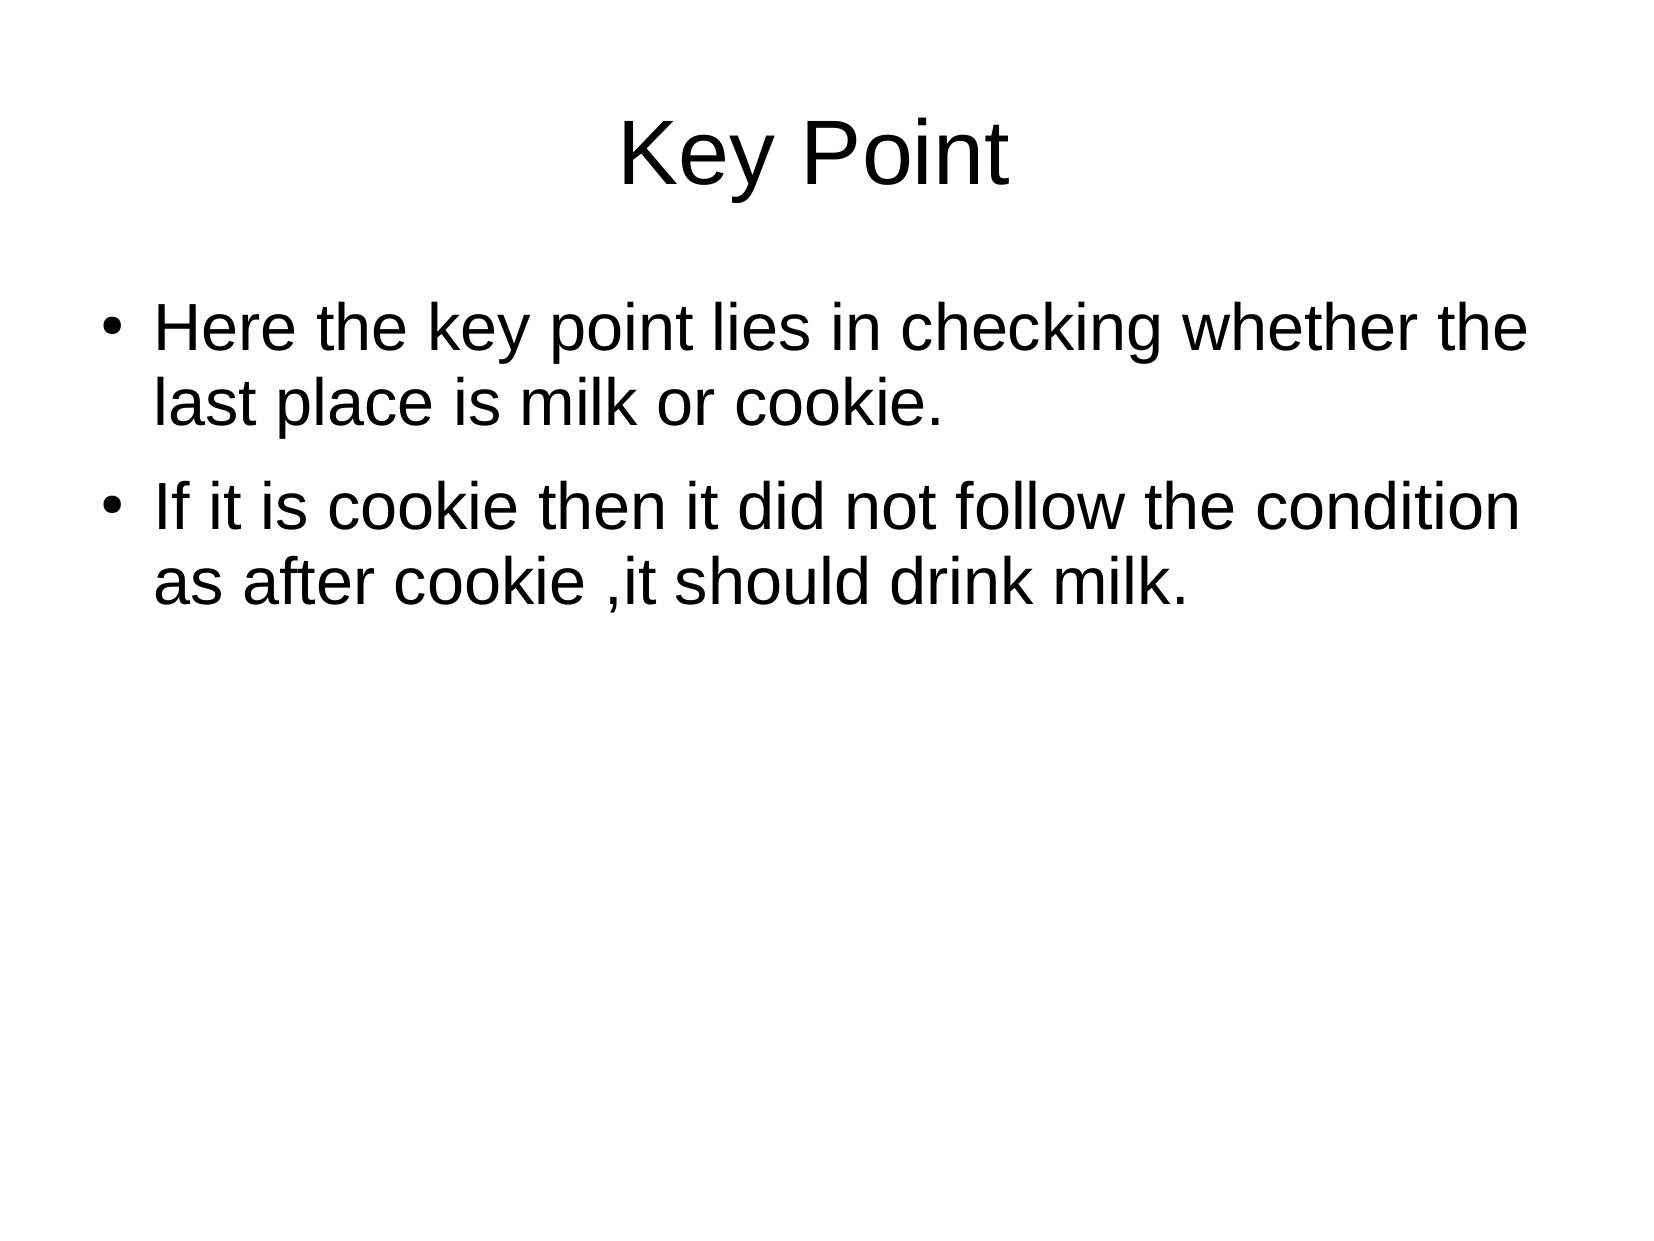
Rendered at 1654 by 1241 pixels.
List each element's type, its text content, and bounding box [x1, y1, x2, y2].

list Here the key point lies in checking whether the last place is milk or cookie. If it is cookie then it did not follow the condition as after cookie ,it should drink milk. [82, 290, 1571, 1010]
title Key Point [82, 49, 1571, 257]
